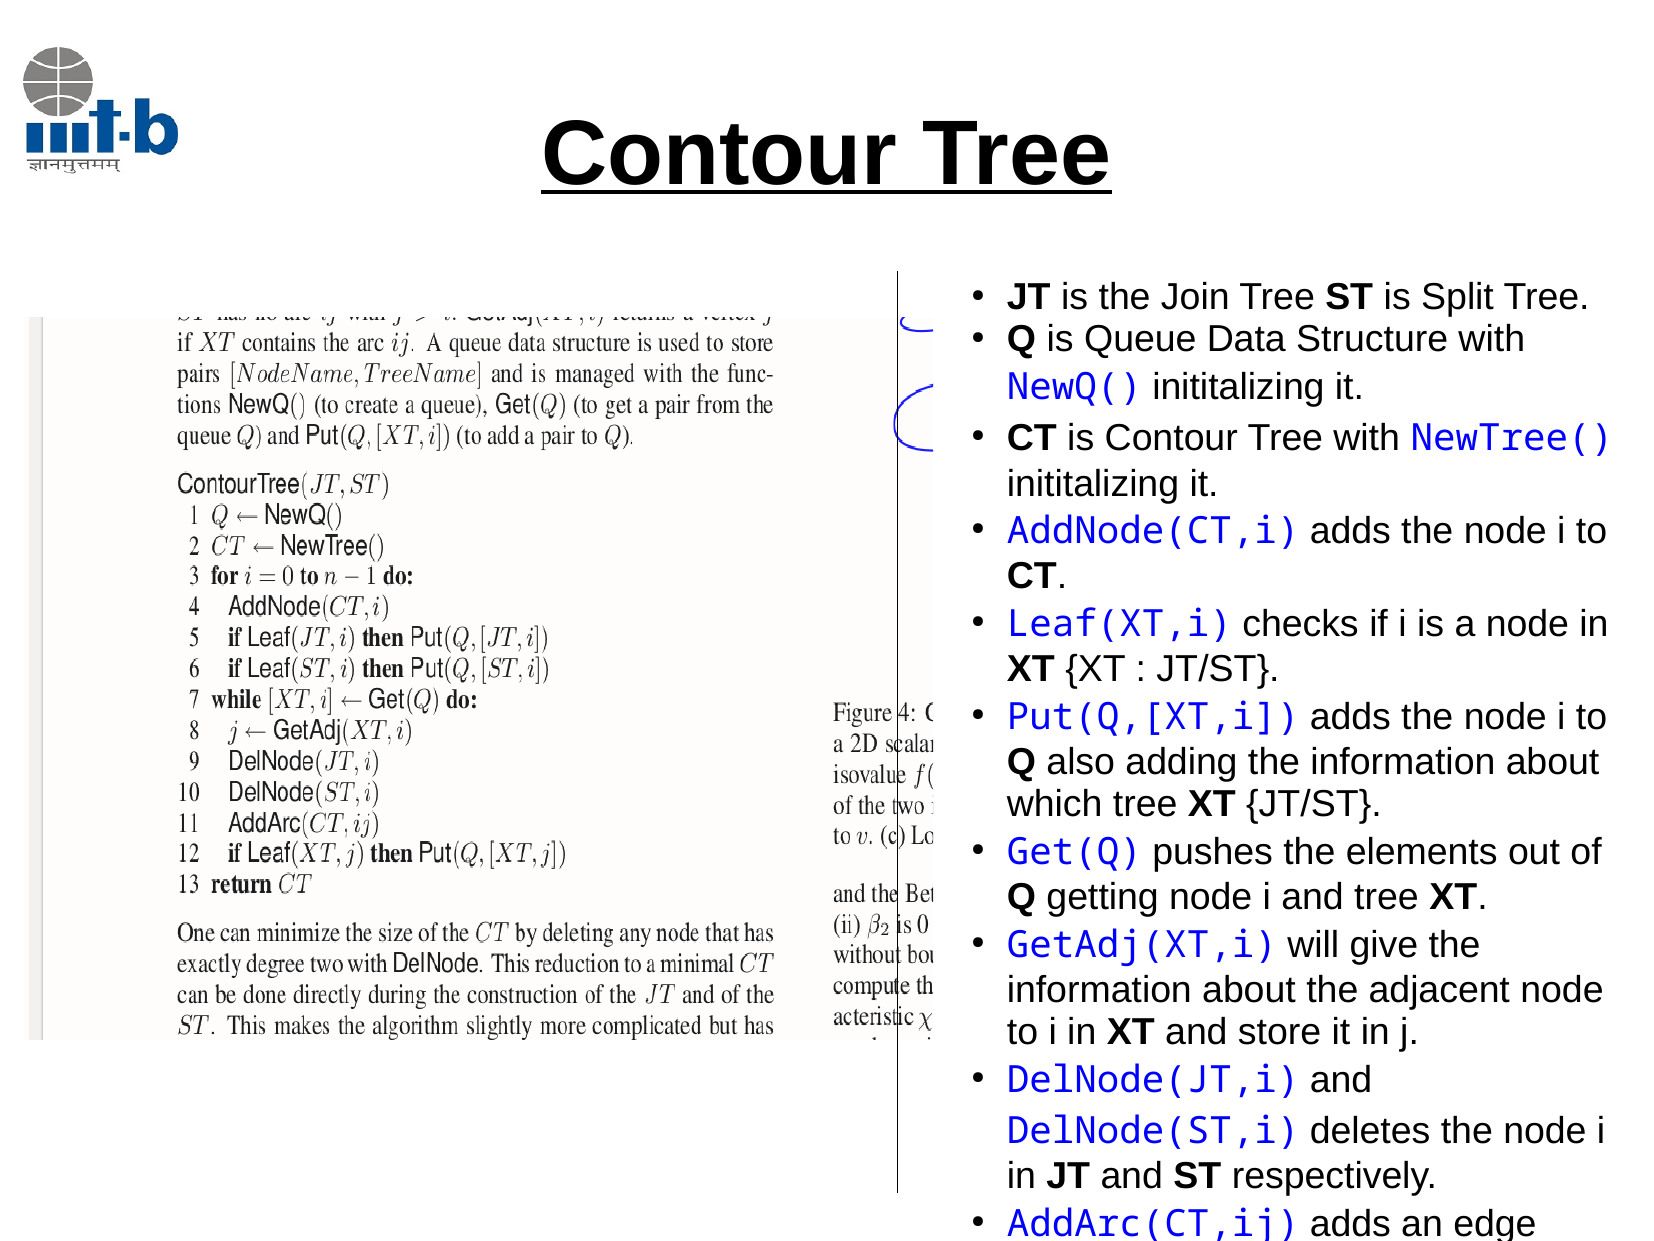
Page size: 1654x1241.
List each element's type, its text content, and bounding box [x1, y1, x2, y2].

picture [23, 35, 178, 189]
picture [898, 317, 934, 1040]
text_box JT is the Join Tree ST is Split Tree. Q is Queue Data Structure with NewQ() inititalizing it. CT is Contour Tree with NewTree() inititalizing it. AddNode(CT,i) adds the node i to CT. Leaf(XT,i) checks if i is a node in XT {XT : JT/ST}. Put(Q,[XT,i]) adds the node i to Q also adding the information about which tree XT {JT/ST}. Get(Q) pushes the elements out of Q getting node i and tree XT. GetAdj(XT,i) will give the information about the adjacent node to i in XT and store it in j. DelNode(JT,i) and DelNode(ST,i) deletes the node i in JT and ST respectively. AddArc(CT,ij) adds an edge between i and j in CT. [956, 268, 1654, 1241]
title Contour Tree [82, 49, 1571, 257]
picture [24, 317, 897, 1040]
